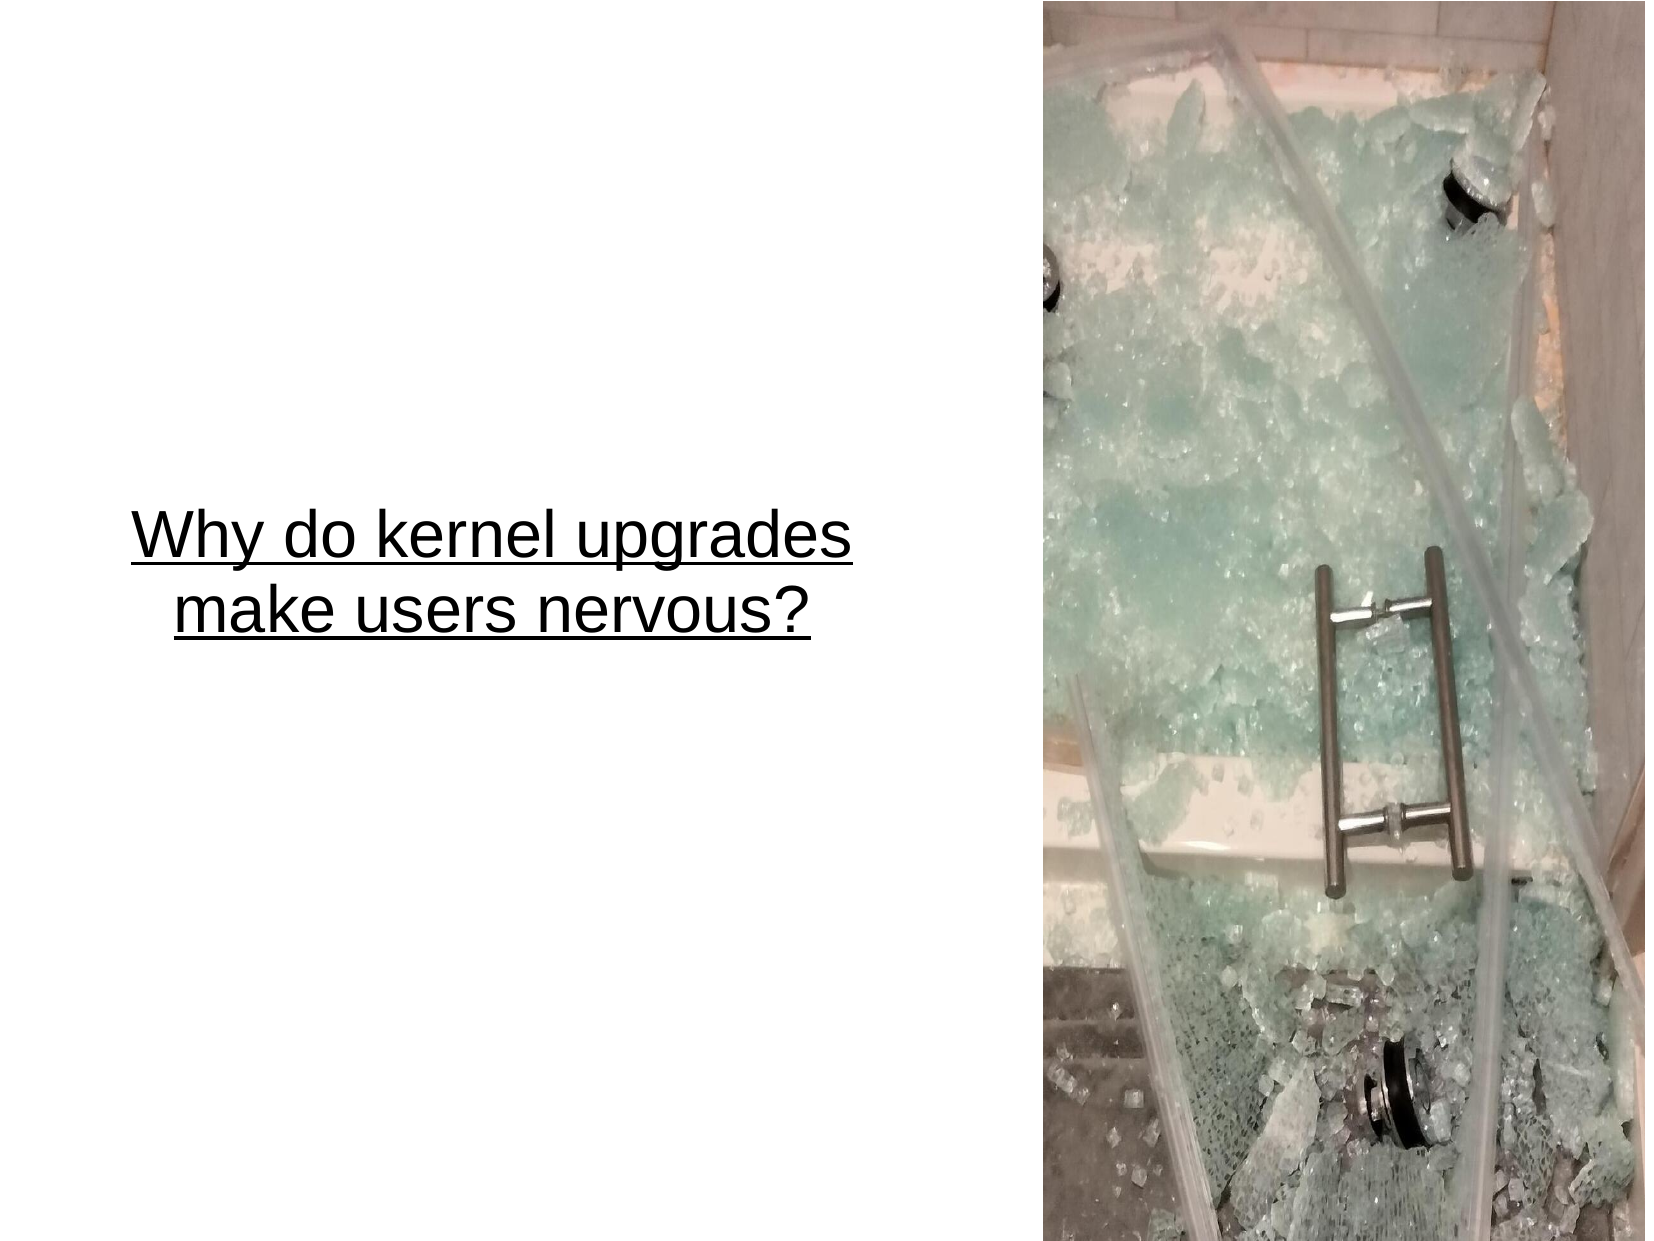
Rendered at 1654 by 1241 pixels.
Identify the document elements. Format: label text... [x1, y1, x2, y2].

picture [1043, 1, 1645, 1241]
title Why do kernel upgrades make users nervous? [82, 49, 903, 1095]
